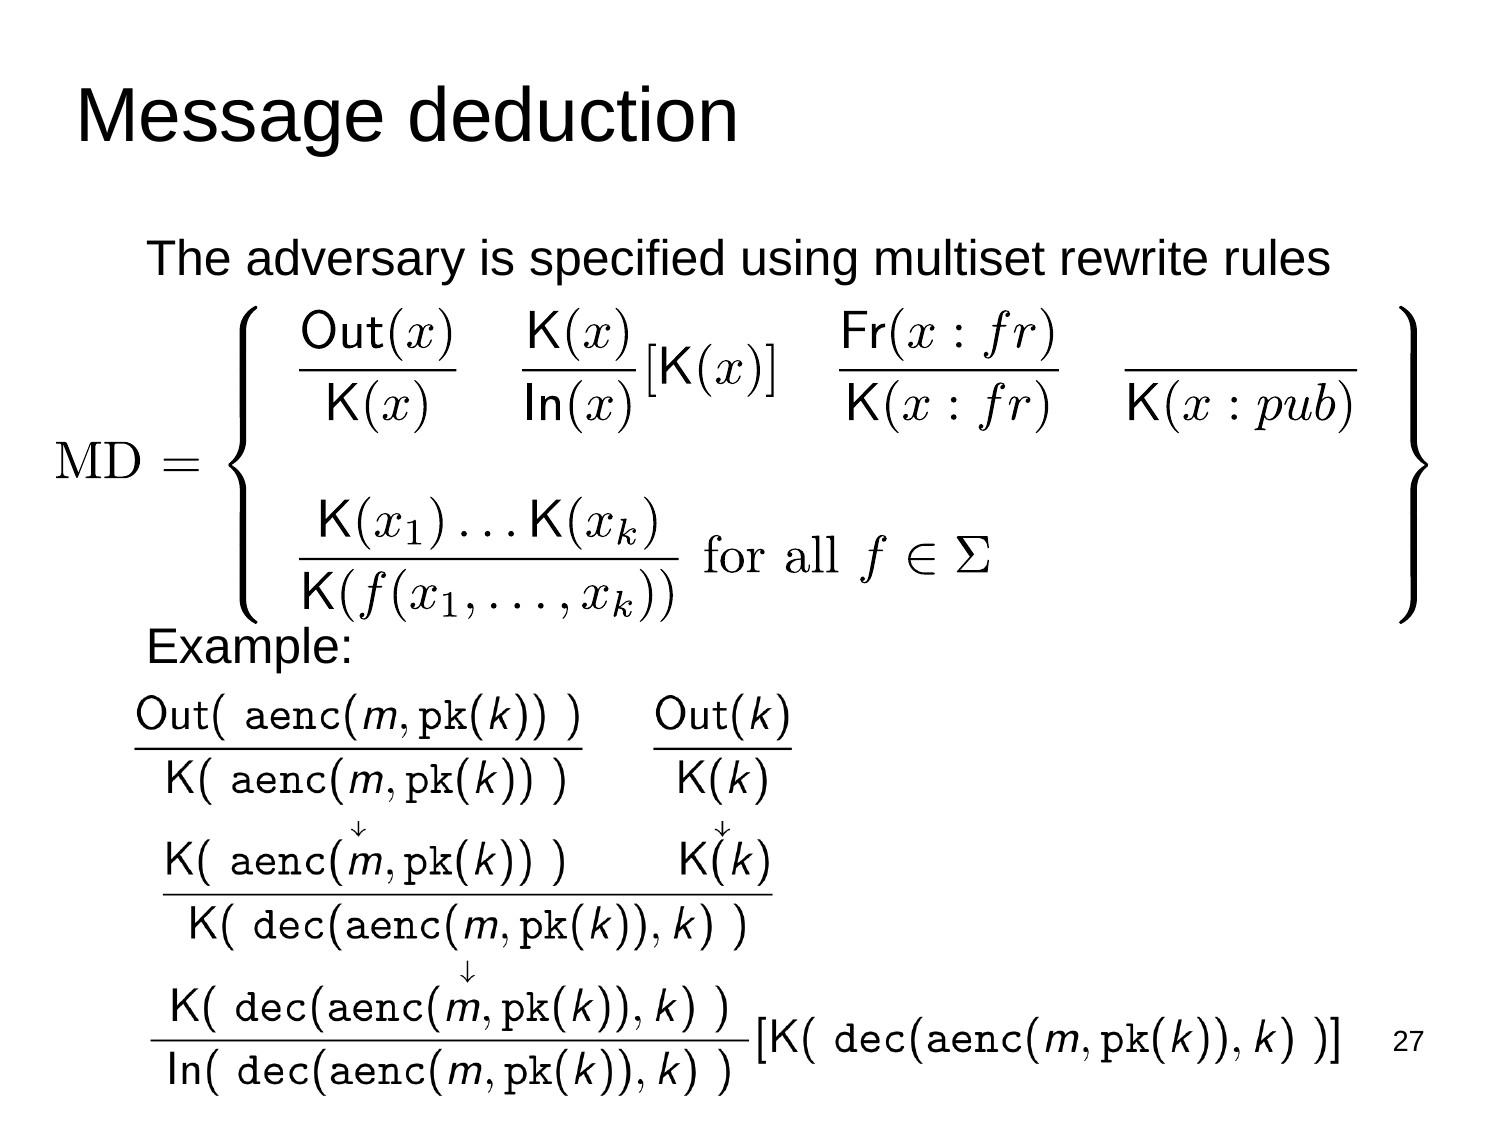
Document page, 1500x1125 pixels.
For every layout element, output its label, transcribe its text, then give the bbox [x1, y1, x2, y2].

text_box [54, 305, 1438, 624]
list The adversary is specified using multiset rewrite rules Example: [75, 624, 1425, 1014]
picture [118, 688, 1346, 1104]
title Message deduction [75, 44, 1425, 185]
list The adversary is specified using multiset rewrite rules Example: [75, 230, 1425, 305]
